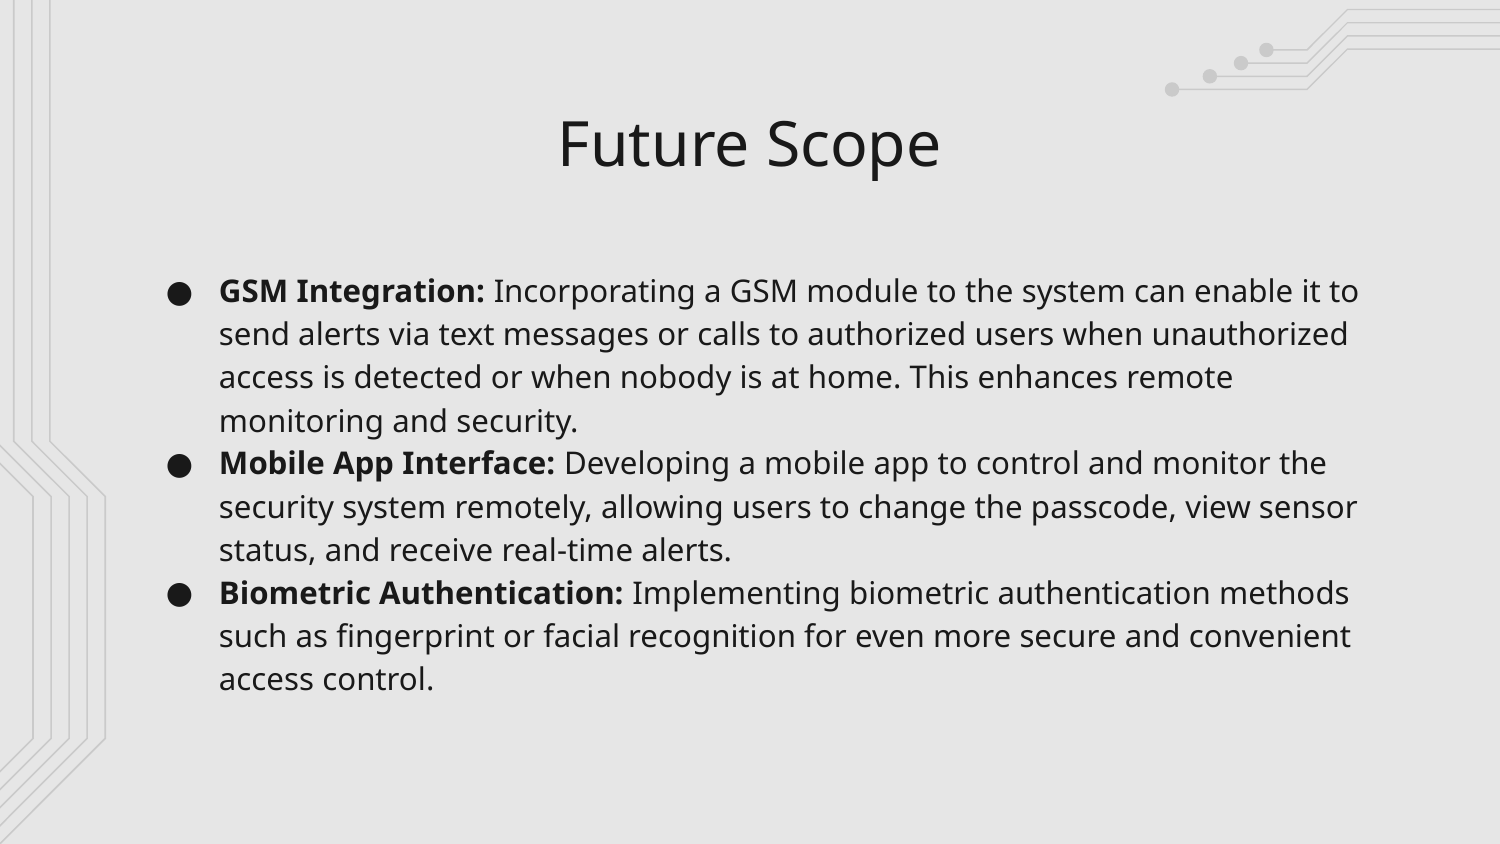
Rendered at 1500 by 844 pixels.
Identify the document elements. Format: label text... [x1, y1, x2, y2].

title Future Scope [118, 88, 1382, 183]
text_box GSM Integration: Incorporating a GSM module to the system can enable it to send alerts via text messages or calls to authorized users when unauthorized access is detected or when nobody is at home. This enhances remote monitoring and security. Mobile App Interface: Developing a mobile app to control and monitor the security system remotely, allowing users to change the passcode, view sensor status, and receive real-time alerts. Biometric Authentication: Implementing biometric authentication methods such as fingerprint or facial recognition for even more secure and convenient access control. [128, 250, 1393, 781]
